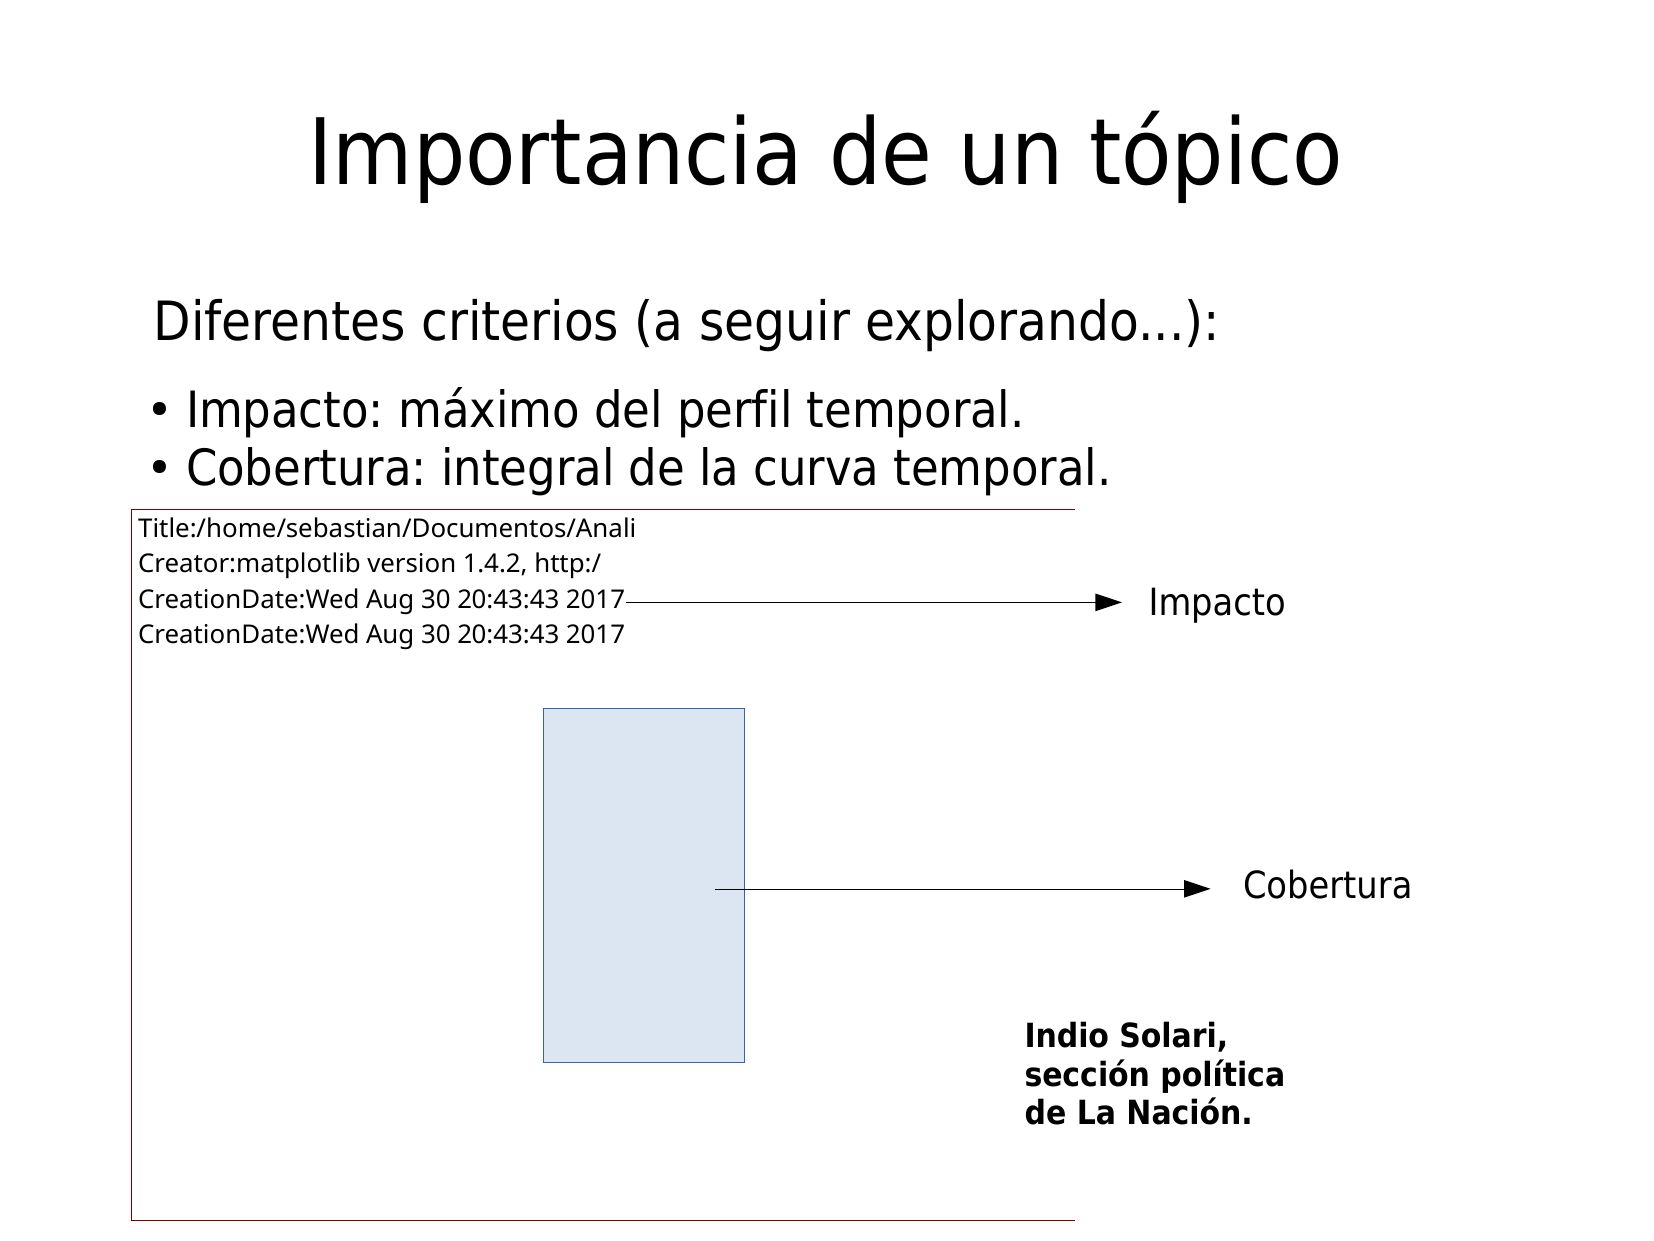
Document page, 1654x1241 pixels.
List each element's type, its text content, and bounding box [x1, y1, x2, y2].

text_box Impacto: máximo del perfil temporal. Cobertura: integral de la curva temporal. [135, 373, 1530, 585]
text_box Indio Solari, sección política de La Nación. [1009, 1009, 1306, 1142]
title Importancia de un tópico [82, 49, 1571, 257]
text_box Impacto [1133, 573, 1323, 632]
text_box [543, 708, 745, 1063]
picture [129, 507, 1075, 1221]
list Diferentes criterios (a seguir explorando...): [82, 290, 1571, 1010]
text_box Cobertura [1228, 856, 1453, 916]
